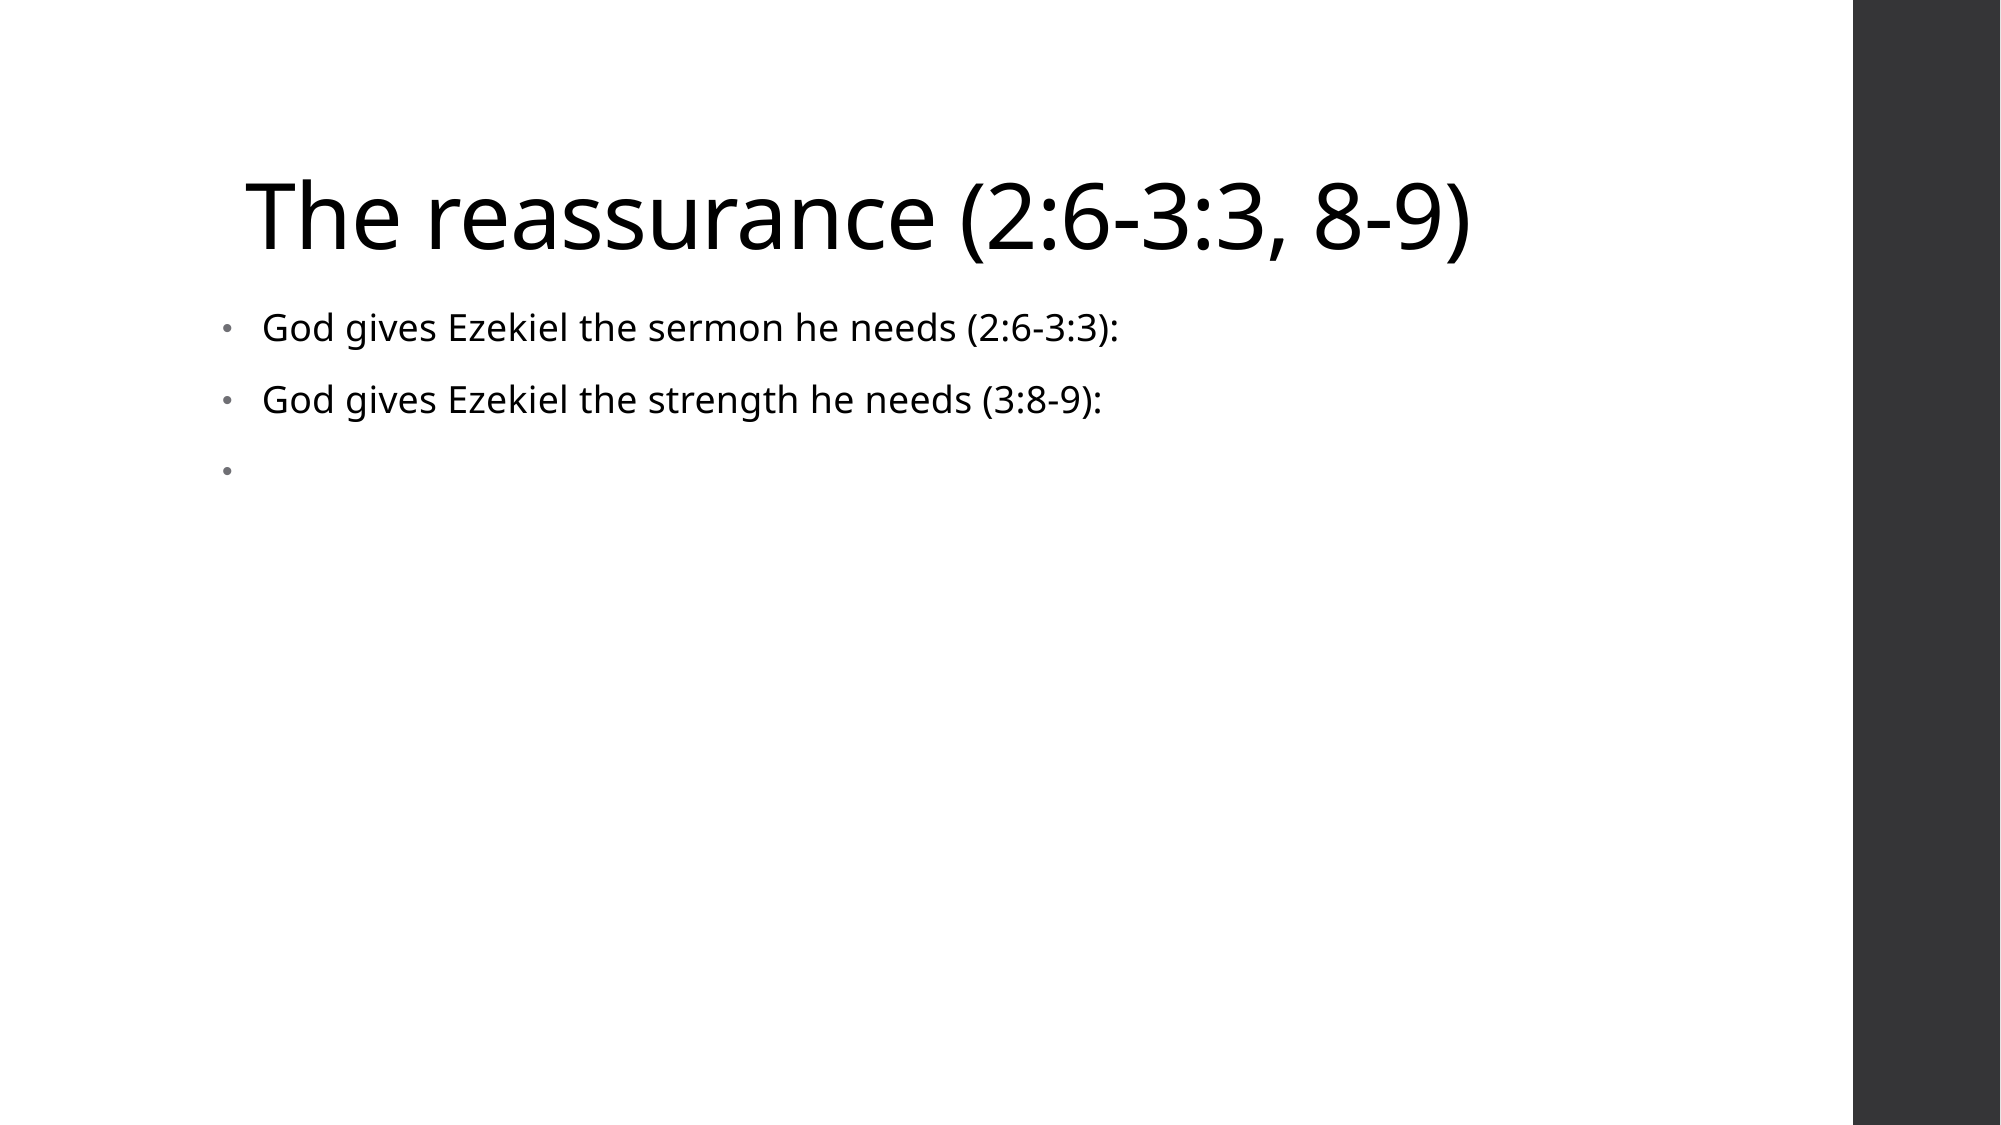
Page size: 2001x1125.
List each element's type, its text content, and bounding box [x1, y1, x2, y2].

title The reassurance (2:6-3:3, 8-9) [206, 60, 1797, 278]
list God gives Ezekiel the sermon he needs (2:6-3:3): God gives Ezekiel the strength he needs (3:8-9): [206, 299, 1617, 1014]
